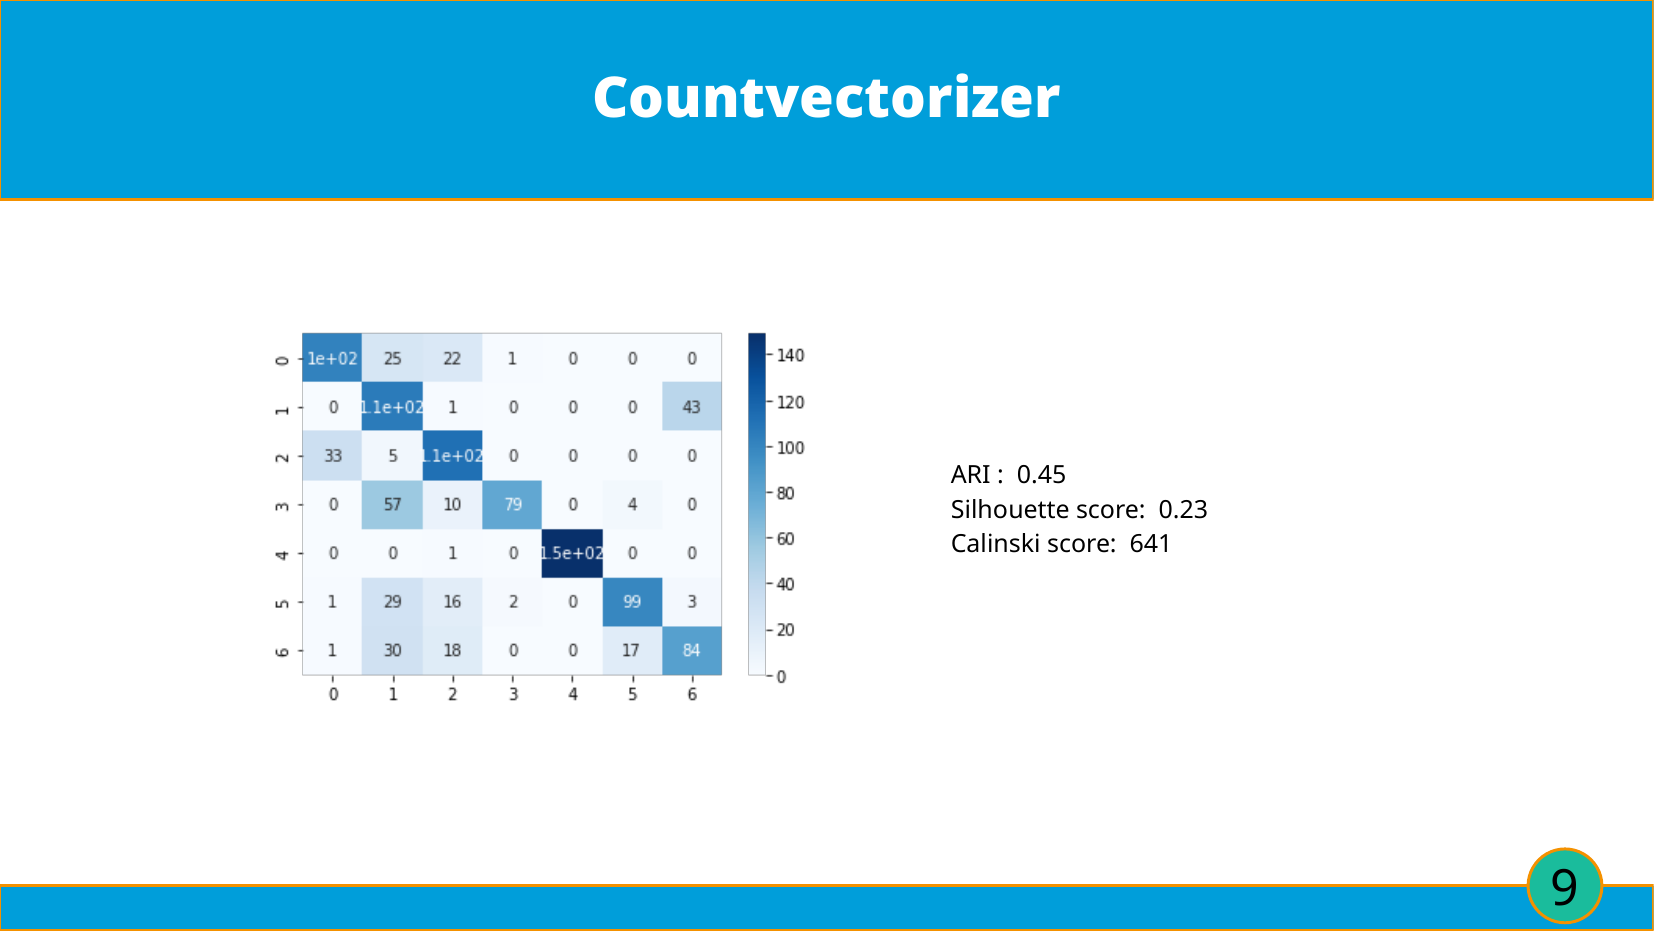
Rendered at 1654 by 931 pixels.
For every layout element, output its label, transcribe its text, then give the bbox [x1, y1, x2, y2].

picture [265, 324, 816, 713]
text_box ARI : 0.45 Silhouette score: 0.23 Calinski score: 641 [944, 455, 1506, 562]
title Countvectorizer [59, 37, 1595, 155]
